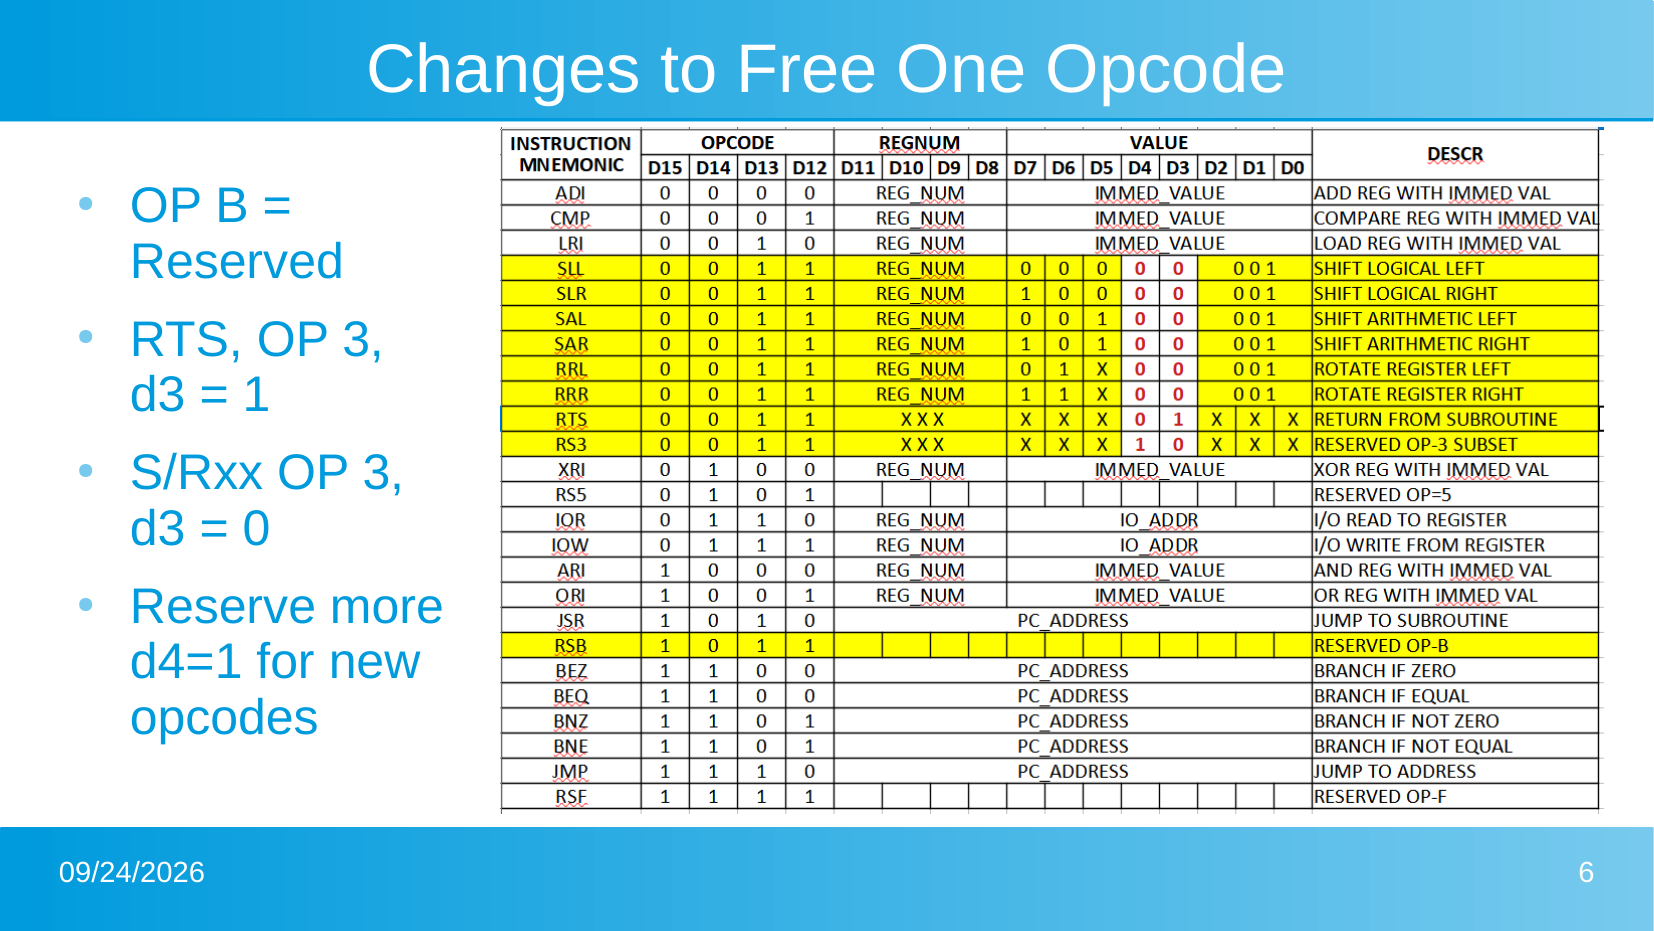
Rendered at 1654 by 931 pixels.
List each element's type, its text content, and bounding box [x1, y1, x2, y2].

list OP B = Reserved RTS, OP 3, d3 = 1 S/Rxx OP 3, d3 = 0 Reserve more d4=1 for new opcodes [59, 177, 488, 768]
picture [500, 127, 1604, 814]
title Changes to Free One Opcode [59, 29, 1595, 108]
